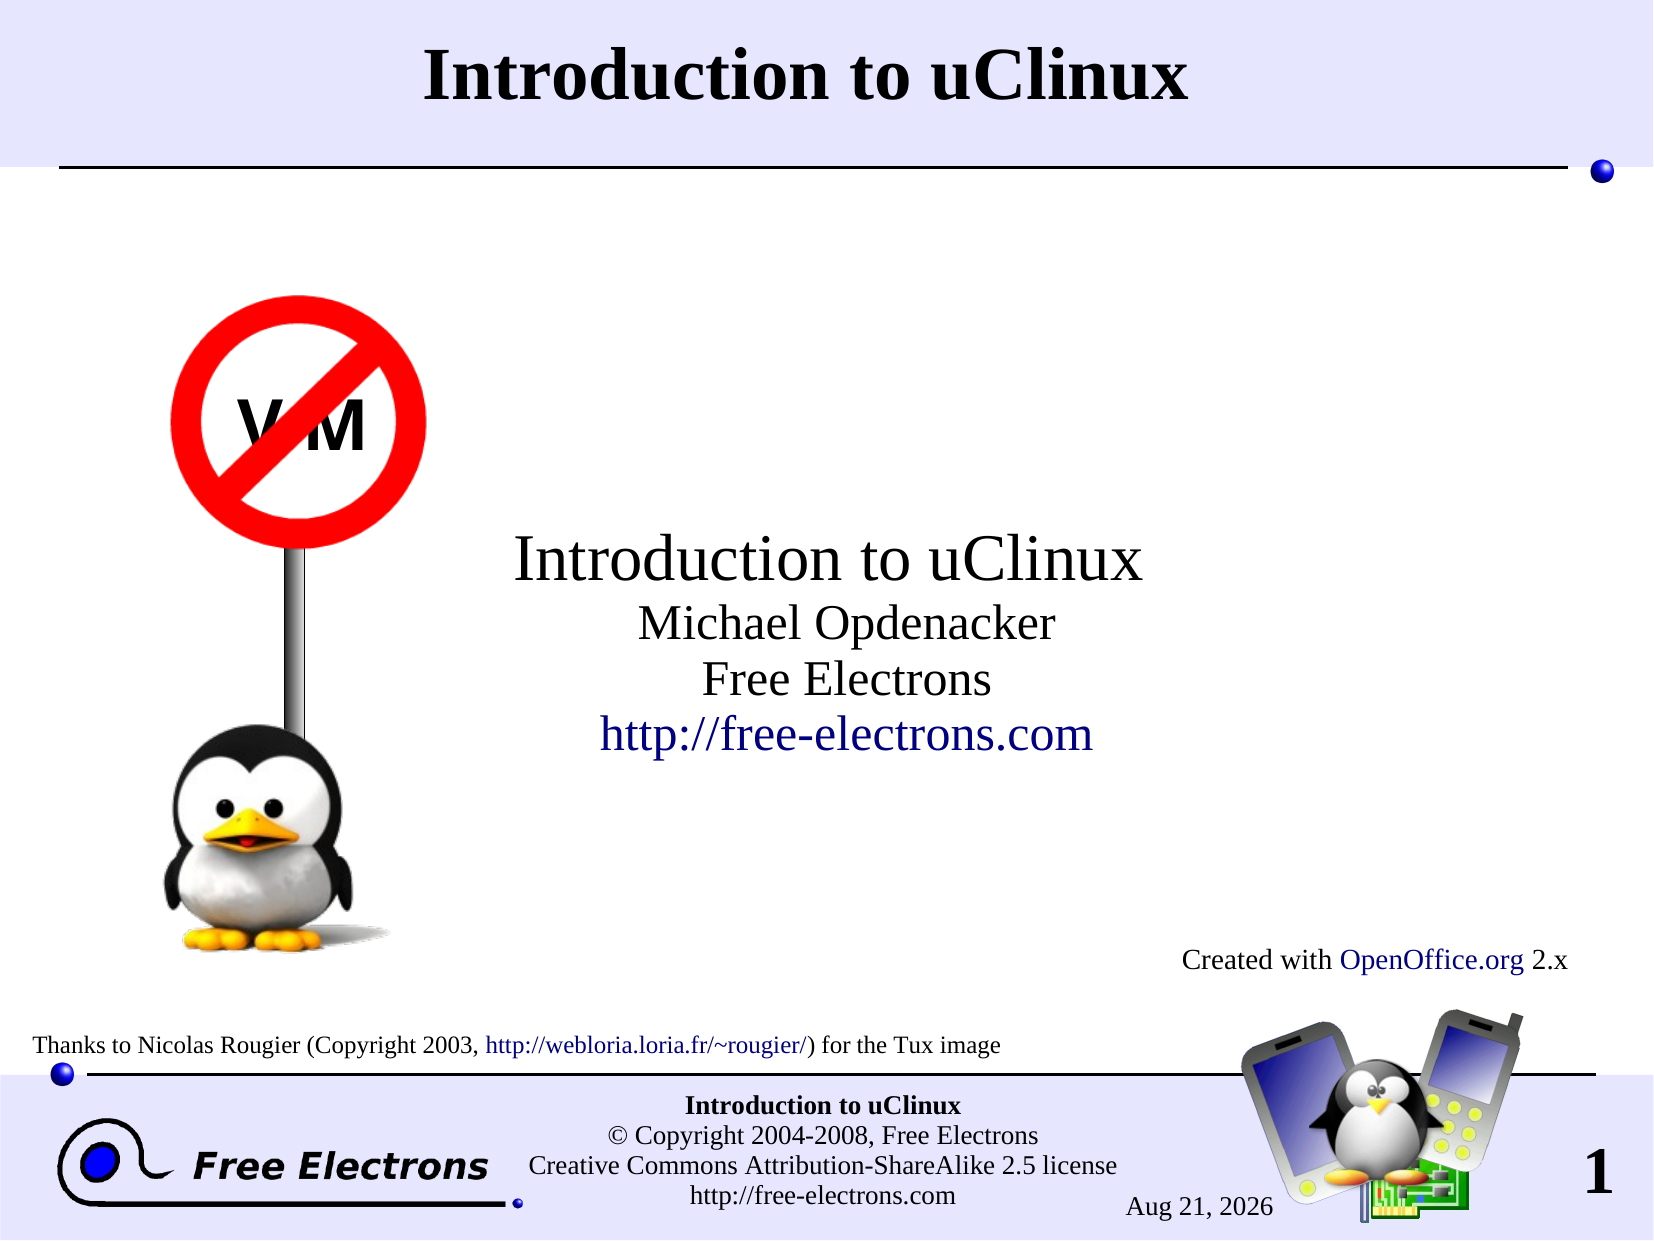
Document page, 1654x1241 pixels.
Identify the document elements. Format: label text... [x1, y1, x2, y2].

picture [50, 1107, 527, 1216]
subtitle Introduction to uClinux Michael Opdenacker Free Electrons http://free-electrons.com [105, 216, 1518, 1066]
picture [1231, 1007, 1538, 1241]
text_box Created with OpenOffice.org 2.x [1181, 944, 1574, 980]
picture [78, 677, 437, 1031]
title Introduction to uClinux [60, 25, 1551, 124]
picture [166, 293, 430, 553]
text_box Thanks to Nicolas Rougier (Copyright 2003, http://webloria.loria.fr/~rougier/) for the Tux image [32, 1031, 1004, 1067]
